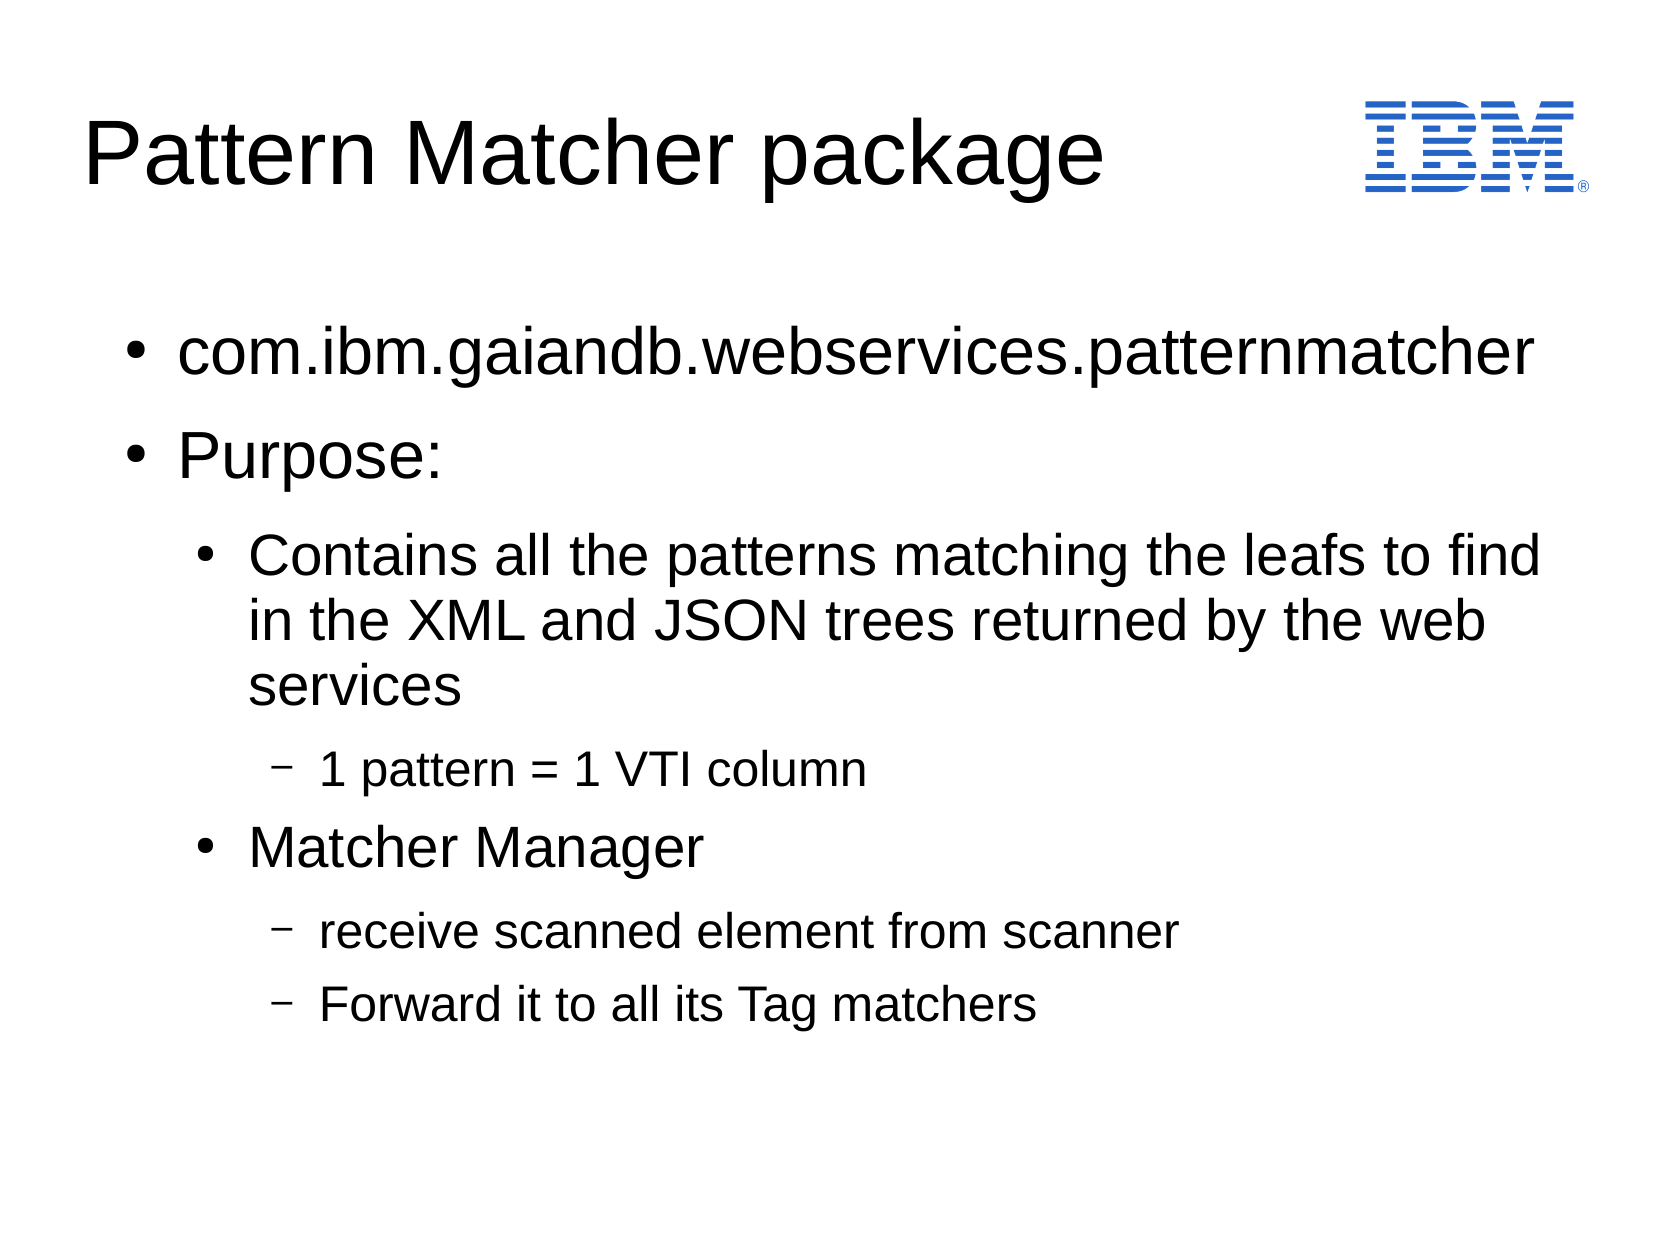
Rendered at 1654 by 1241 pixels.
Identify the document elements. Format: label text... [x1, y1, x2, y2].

picture [1358, 86, 1595, 207]
list com.ibm.gaiandb.webservices.patternmatcher Purpose: Contains all the patterns matching the leafs to find in the XML and JSON trees returned by the web services 1 pattern = 1 VTI column Matcher Manager receive scanned element from scanner Forward it to all its Tag matchers [106, 313, 1595, 1133]
title Pattern Matcher package [82, 49, 1571, 257]
list [82, 290, 1571, 1109]
